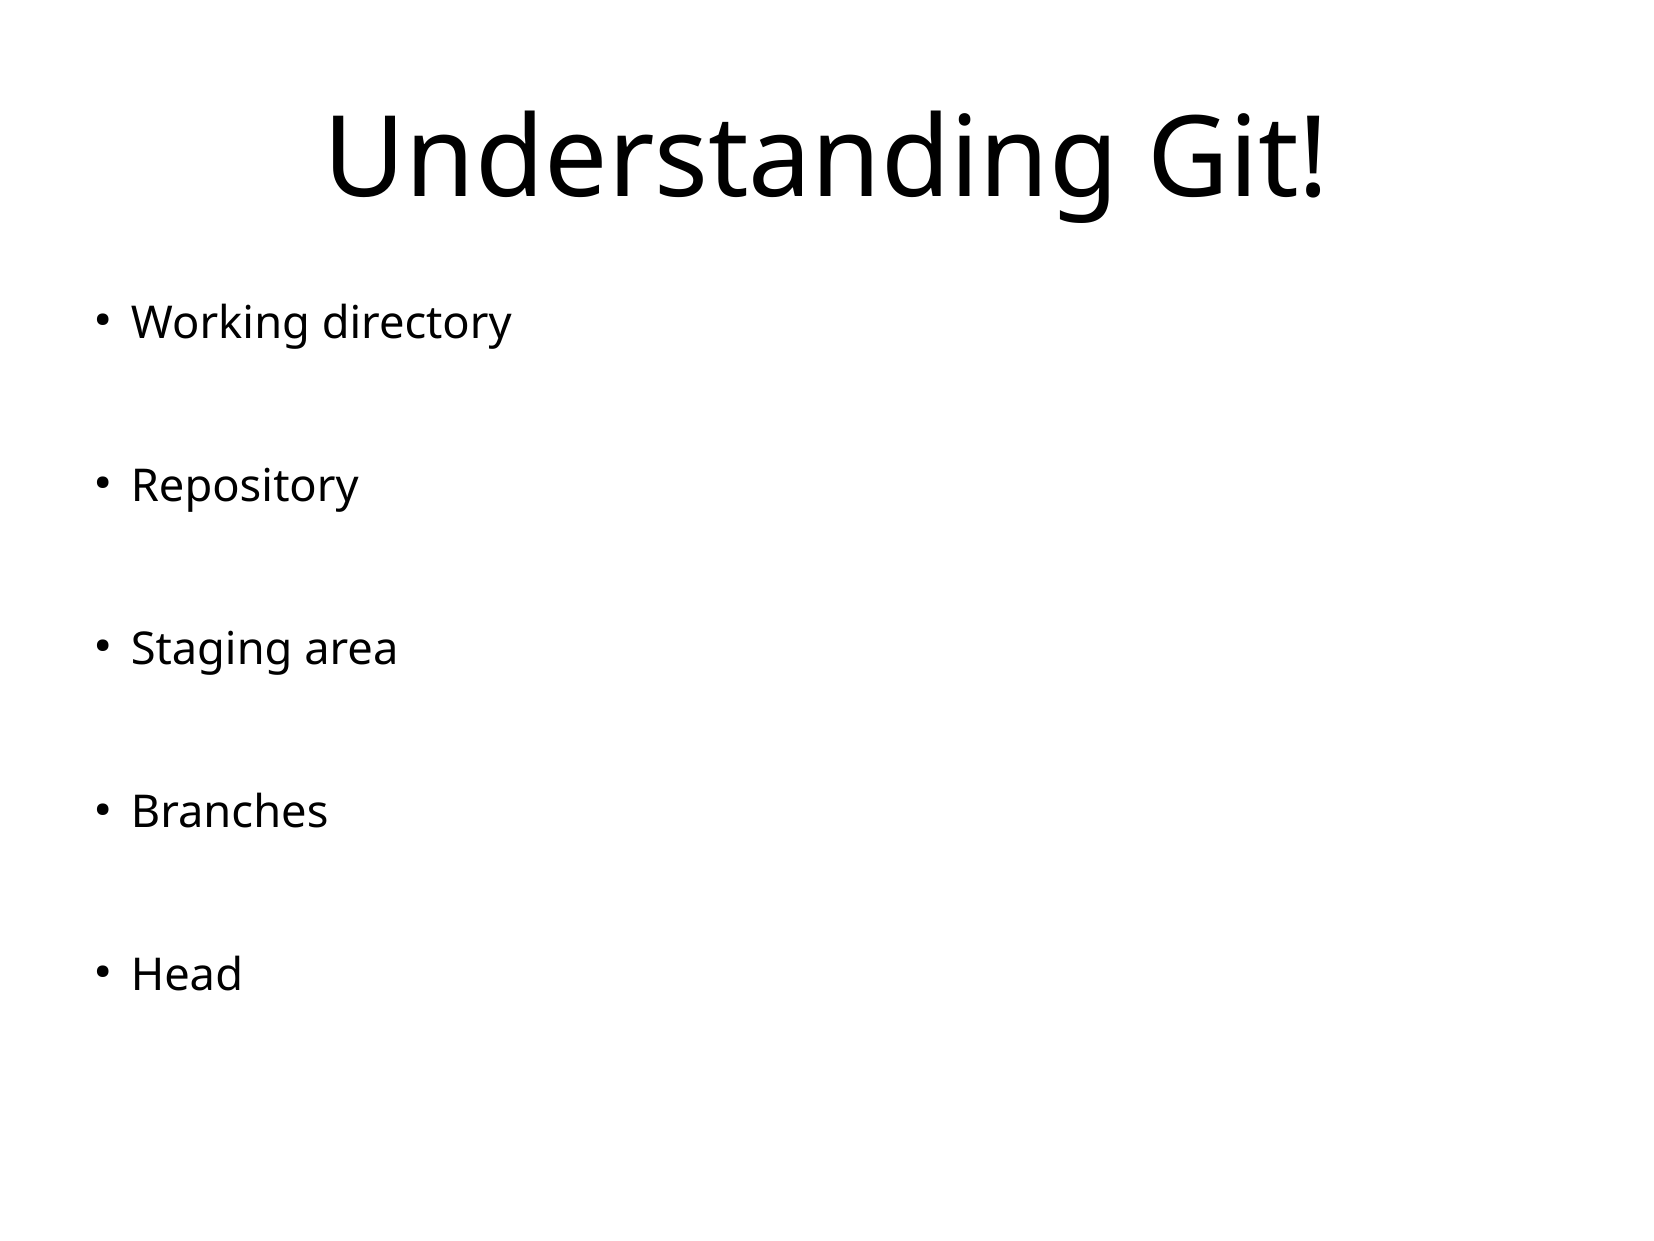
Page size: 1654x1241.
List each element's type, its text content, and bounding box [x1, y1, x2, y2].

title Understanding Git! [82, 49, 1571, 257]
list Working directory Repository Staging area Branches Head [82, 290, 1571, 1010]
